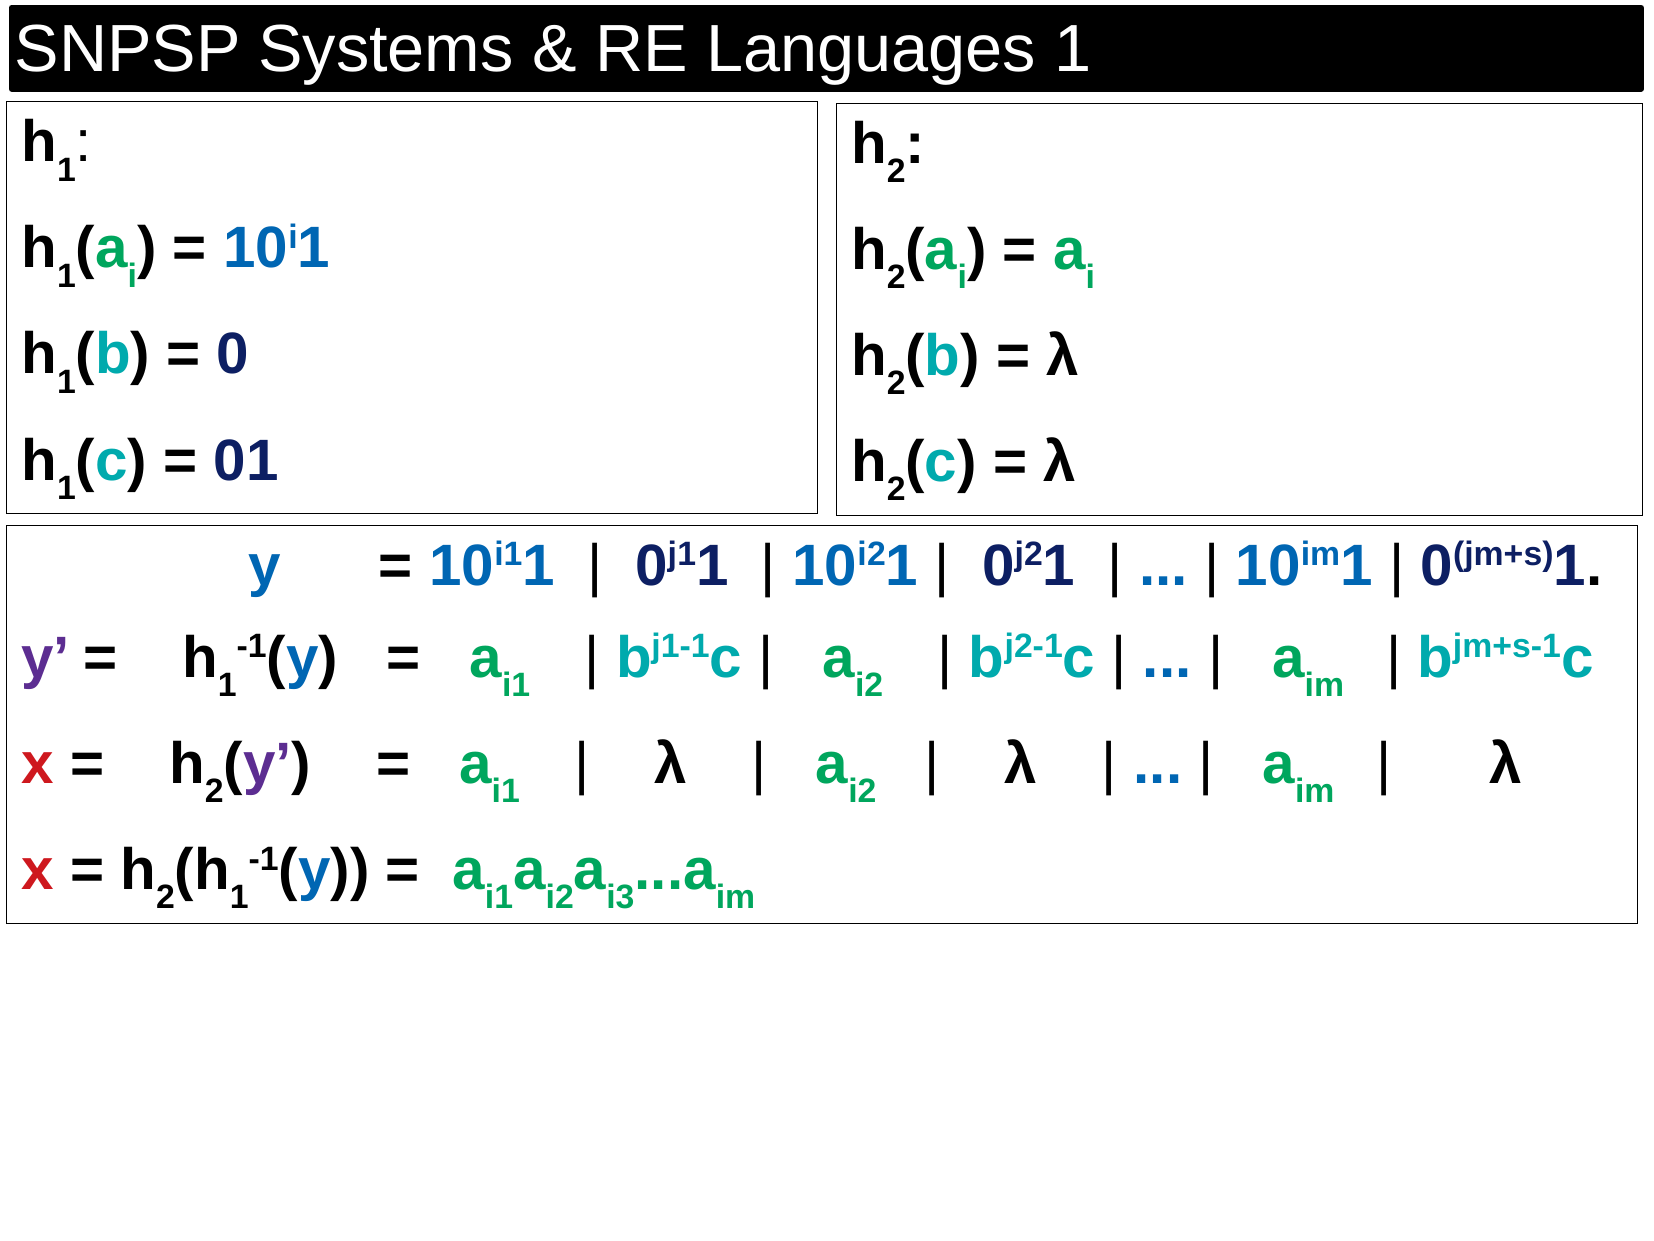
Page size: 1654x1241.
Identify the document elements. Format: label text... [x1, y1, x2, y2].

text_box h1: h1(ai) = 10i1 h1(b) = 0 h1(c) = 01 [6, 101, 818, 514]
text_box y = 10i11 | 0j11 | 10i21 | 0j21 | ... | 10im1 | 0(jm+s)1. y’ = h1-1(y) = ai1 | bj1-1c | ai2 | bj2-1c | ... | aim | bjm+s-1c x = h2(y’) = ai1 | λ | ai2 | λ | ... | aim | λ x = h2(h1-1(y)) = ai1ai2ai3...aim [6, 525, 1638, 924]
title SNPSP Systems & RE Languages 1 [11, 7, 1642, 89]
text_box h2: h2(ai) = ai h2(b) = λ h2(c) = λ [836, 103, 1643, 516]
